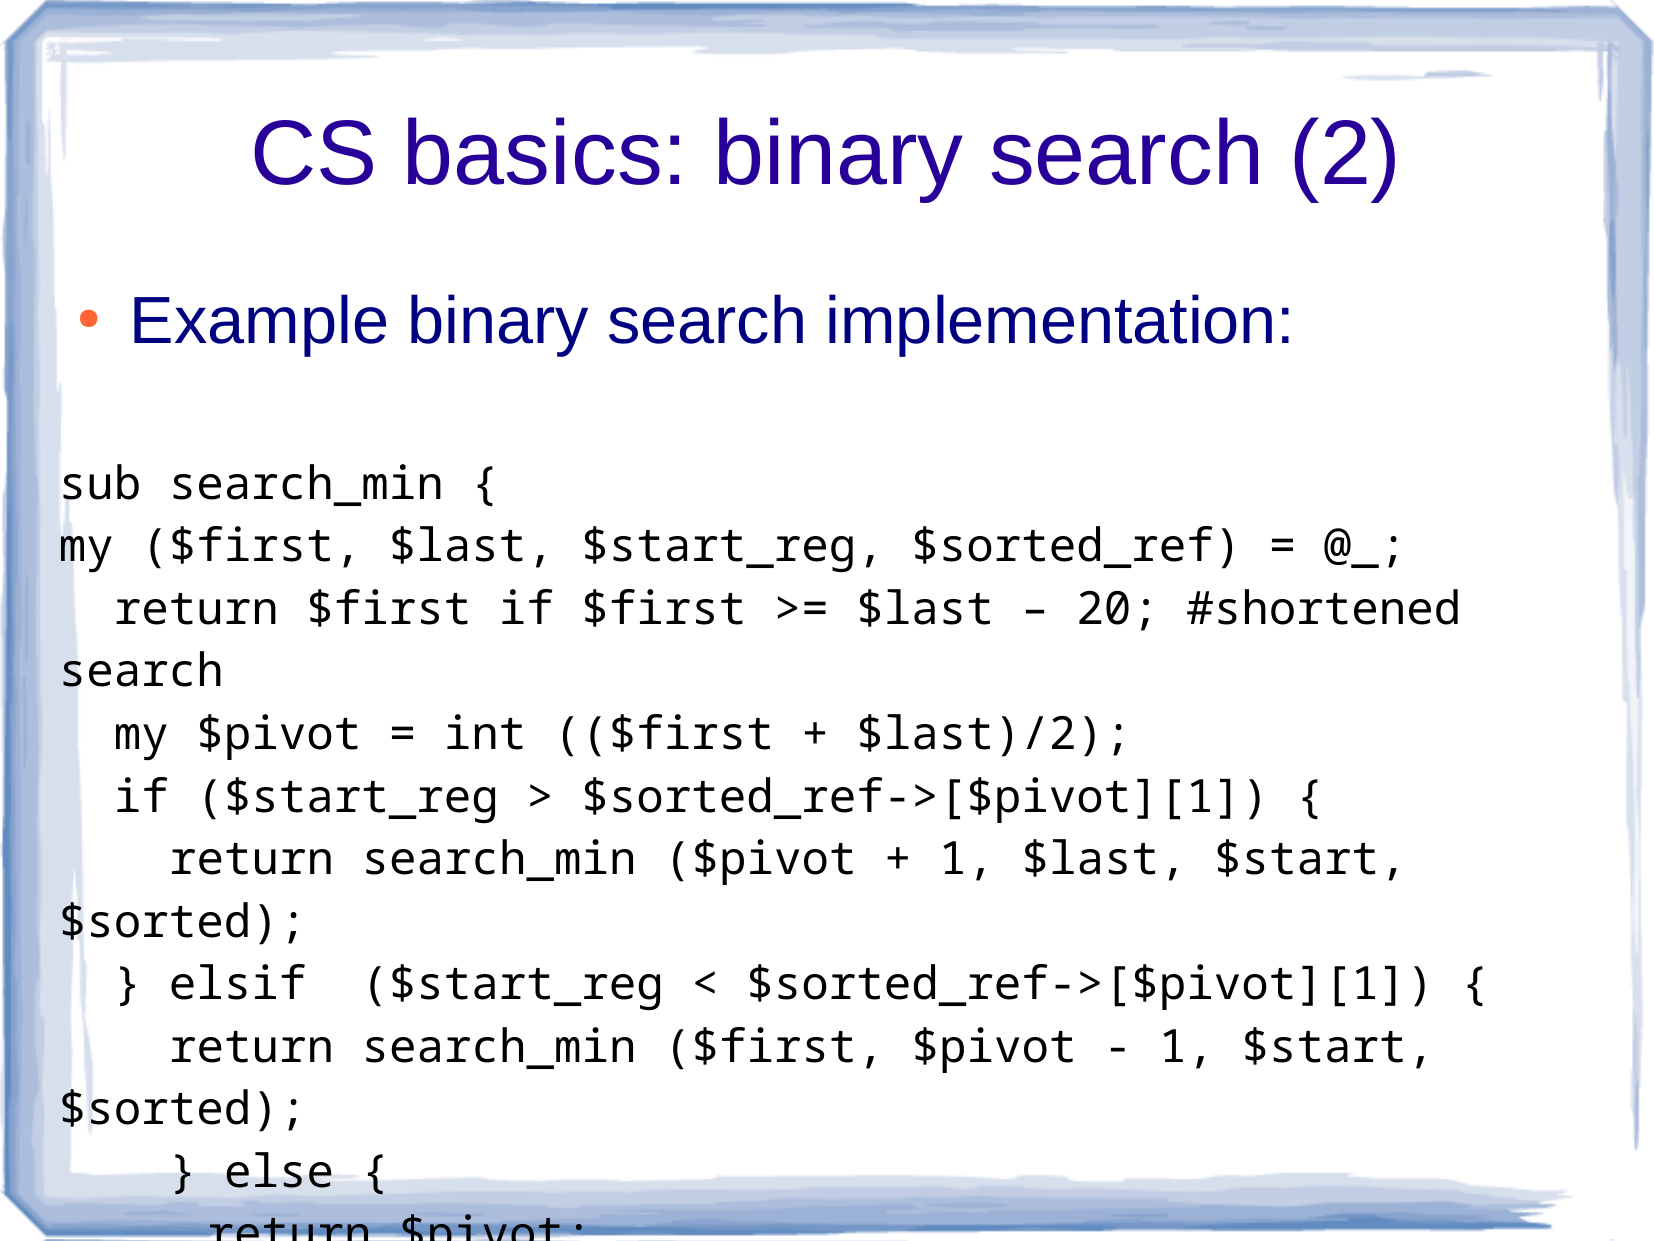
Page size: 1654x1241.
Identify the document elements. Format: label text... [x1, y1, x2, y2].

title CS basics: binary search (2) [82, 49, 1571, 257]
picture [0, 0, 1654, 1241]
list Example binary search implementation: sub search_min { my ($first, $last, $start_reg, $sorted_ref) = @_; return $first if $first >= $last – 20; #shortened search my $pivot = int (($first + $last)/2); if ($start_reg > $sorted_ref->[$pivot][1]) { return search_min ($pivot + 1, $last, $start, $sorted); } elsif ($start_reg < $sorted_ref->[$pivot][1]) { return search_min ($first, $pivot - 1, $start, $sorted); } else { return $pivot; } } [59, 283, 1607, 1241]
